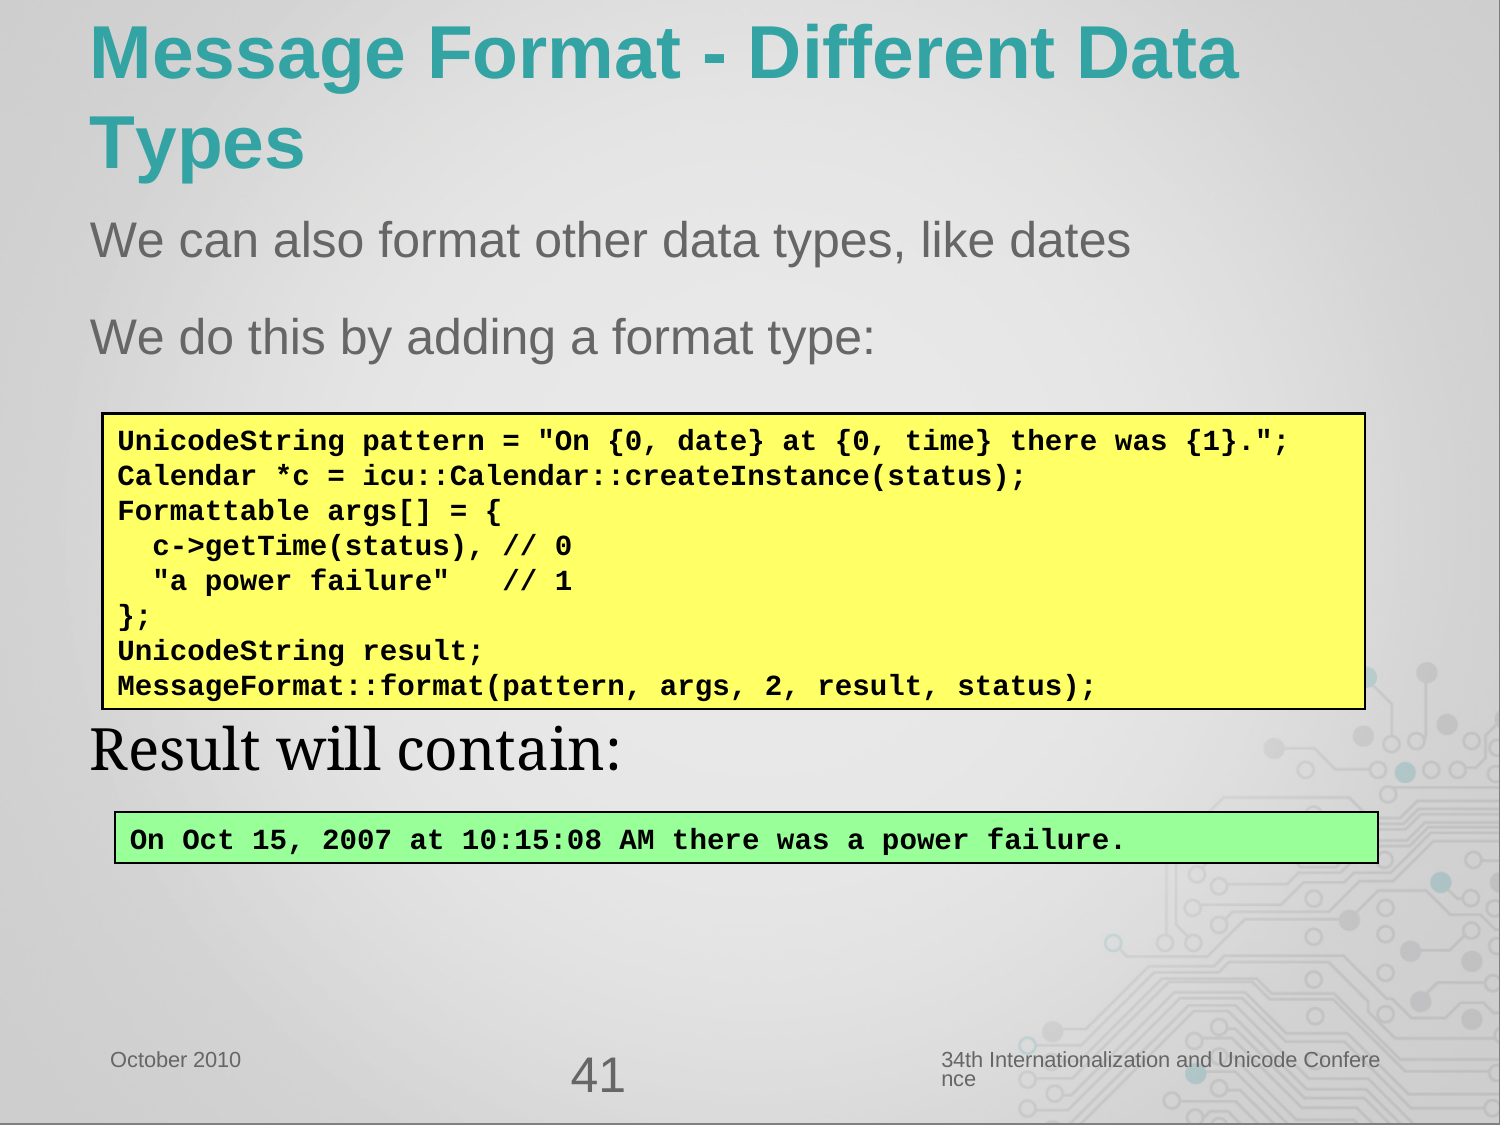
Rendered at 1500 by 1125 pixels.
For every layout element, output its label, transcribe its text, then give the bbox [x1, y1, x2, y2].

text_box Result will contain: [74, 712, 1351, 788]
text_box UnicodeString pattern = "On {0, date} at {0, time} there was {1}."; Calendar *c = icu::Calendar::createInstance(status); Formattable args[] = { c->getTime(status), // 0 "a power failure" // 1 }; UnicodeString result; MessageFormat::format(pattern, args, 2, result, status); [102, 413, 1366, 709]
list We can also format other data types, like dates We do this by adding a format type: [75, 200, 1426, 401]
title Message Format - Different Data Types [75, 0, 1426, 192]
text_box On Oct 15, 2007 at 10:15:08 AM there was a power failure. [115, 812, 1378, 863]
picture [0, 0, 1499, 1123]
